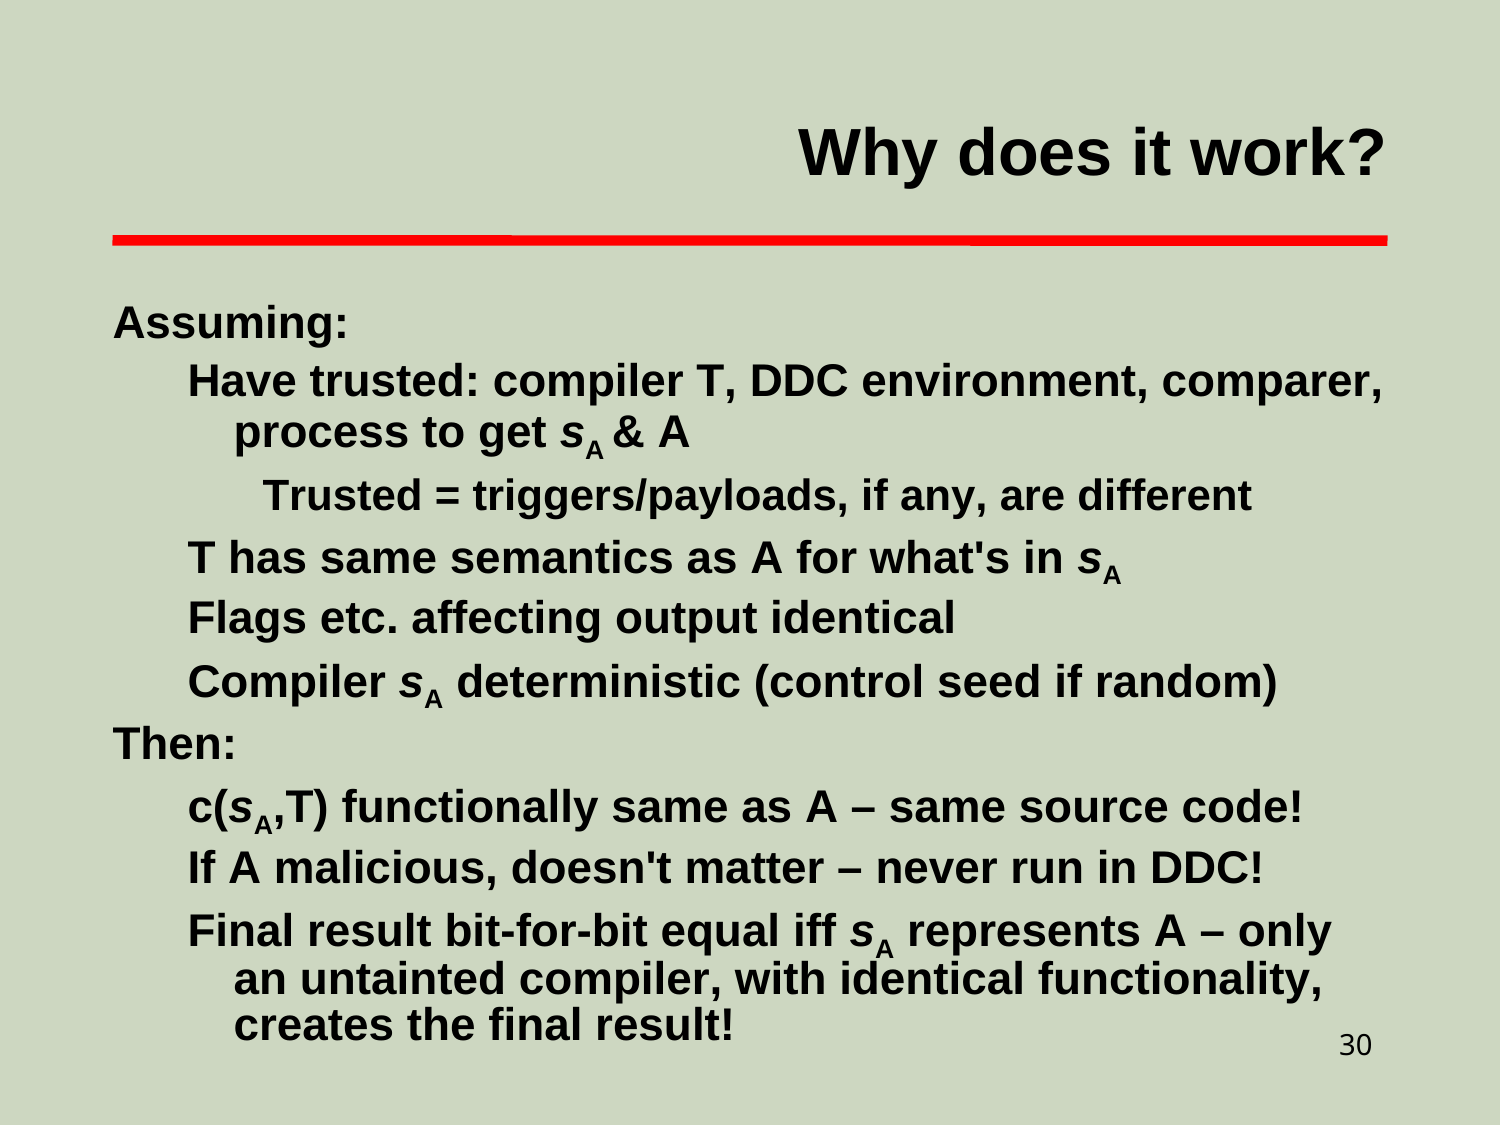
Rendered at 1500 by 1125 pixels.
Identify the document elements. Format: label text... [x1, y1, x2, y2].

list Assuming: Have trusted: compiler T, DDC environment, comparer, process to get sA & A Trusted = triggers/payloads, if any, are different T has same semantics as A for what's in sA Flags etc. affecting output identical Compiler sA deterministic (control seed if random) Then: c(sA,T) functionally same as A – same source code! If A malicious, doesn't matter – never run in DDC! Final result bit-for-bit equal iff sA represents A – only an untainted compiler, with identical functionality, creates the final result! [112, 299, 1388, 1062]
title Why does it work? [125, 117, 1388, 192]
